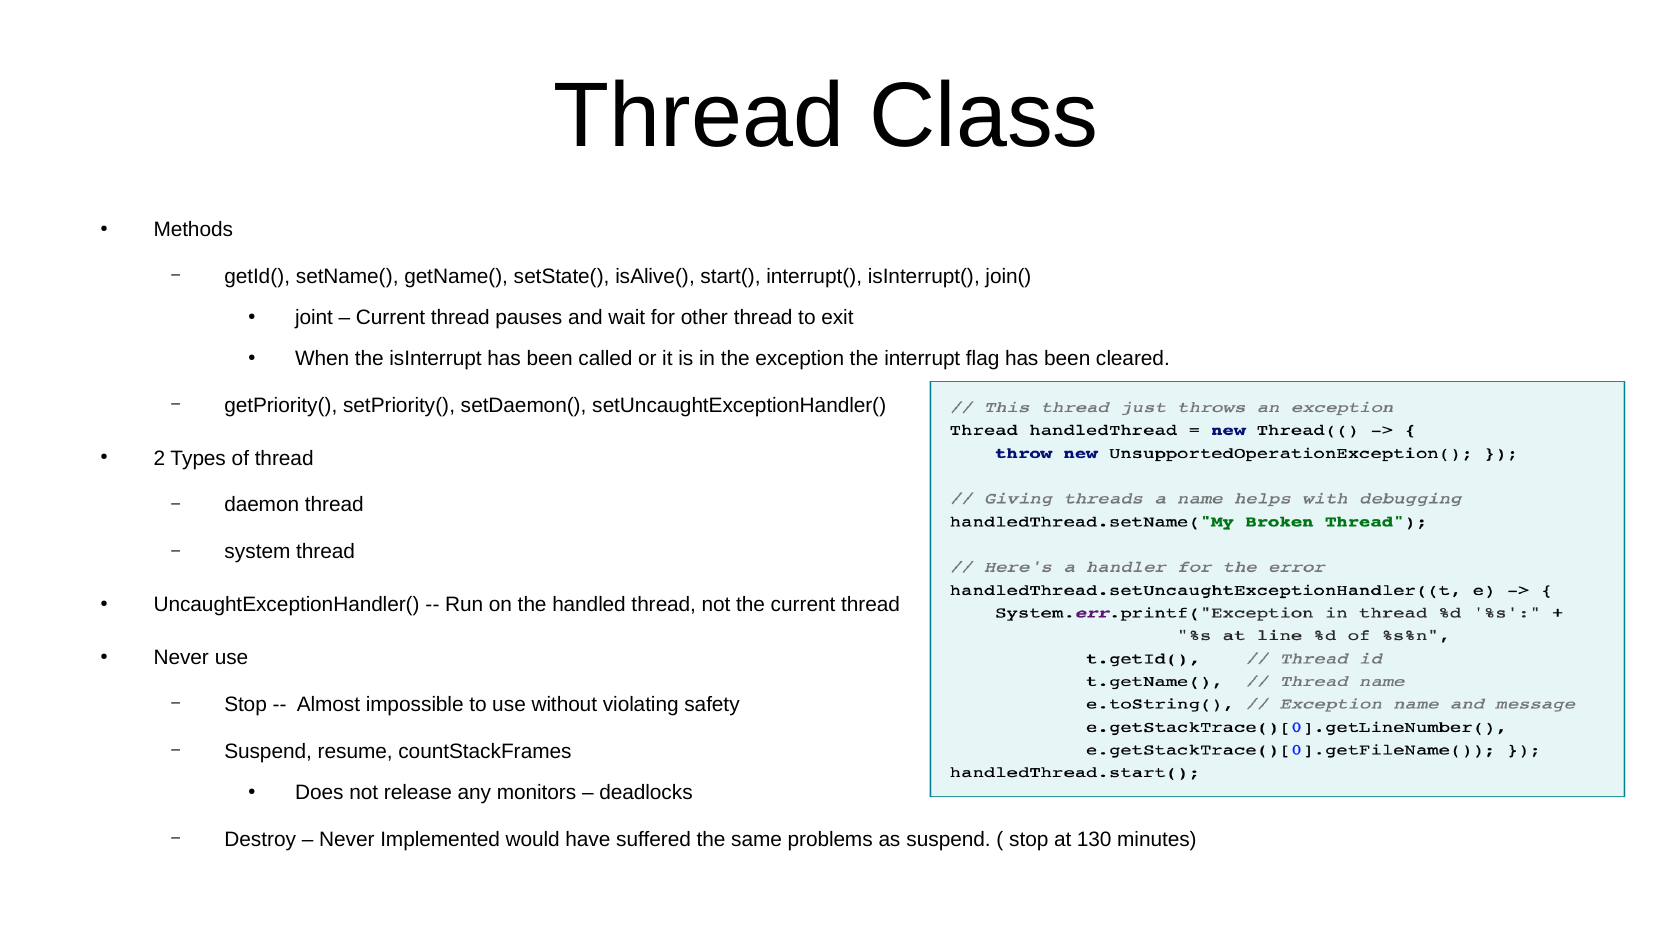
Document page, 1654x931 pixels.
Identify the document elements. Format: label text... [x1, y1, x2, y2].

title Thread Class [82, 37, 1571, 193]
picture [900, 374, 1643, 826]
list Methods getId(), setName(), getName(), setState(), isAlive(), start(), interrupt(), isInterrupt(), join() joint – Current thread pauses and wait for other thread to exit When the isInterrupt has been called or it is in the exception the interrupt flag has been cleared. getPriority(), setPriority(), setDaemon(), setUncaughtExceptionHandler() 2 Types of thread daemon thread system thread UncaughtExceptionHandler() -- Run on the handled thread, not the current thread Never use Stop -- Almost impossible to use without violating safety Suspend, resume, countStackFrames Does not release any monitors – deadlocks Destroy – Never Implemented would have suffered the same problems as suspend. ( stop at 130 minutes) [82, 217, 1613, 901]
